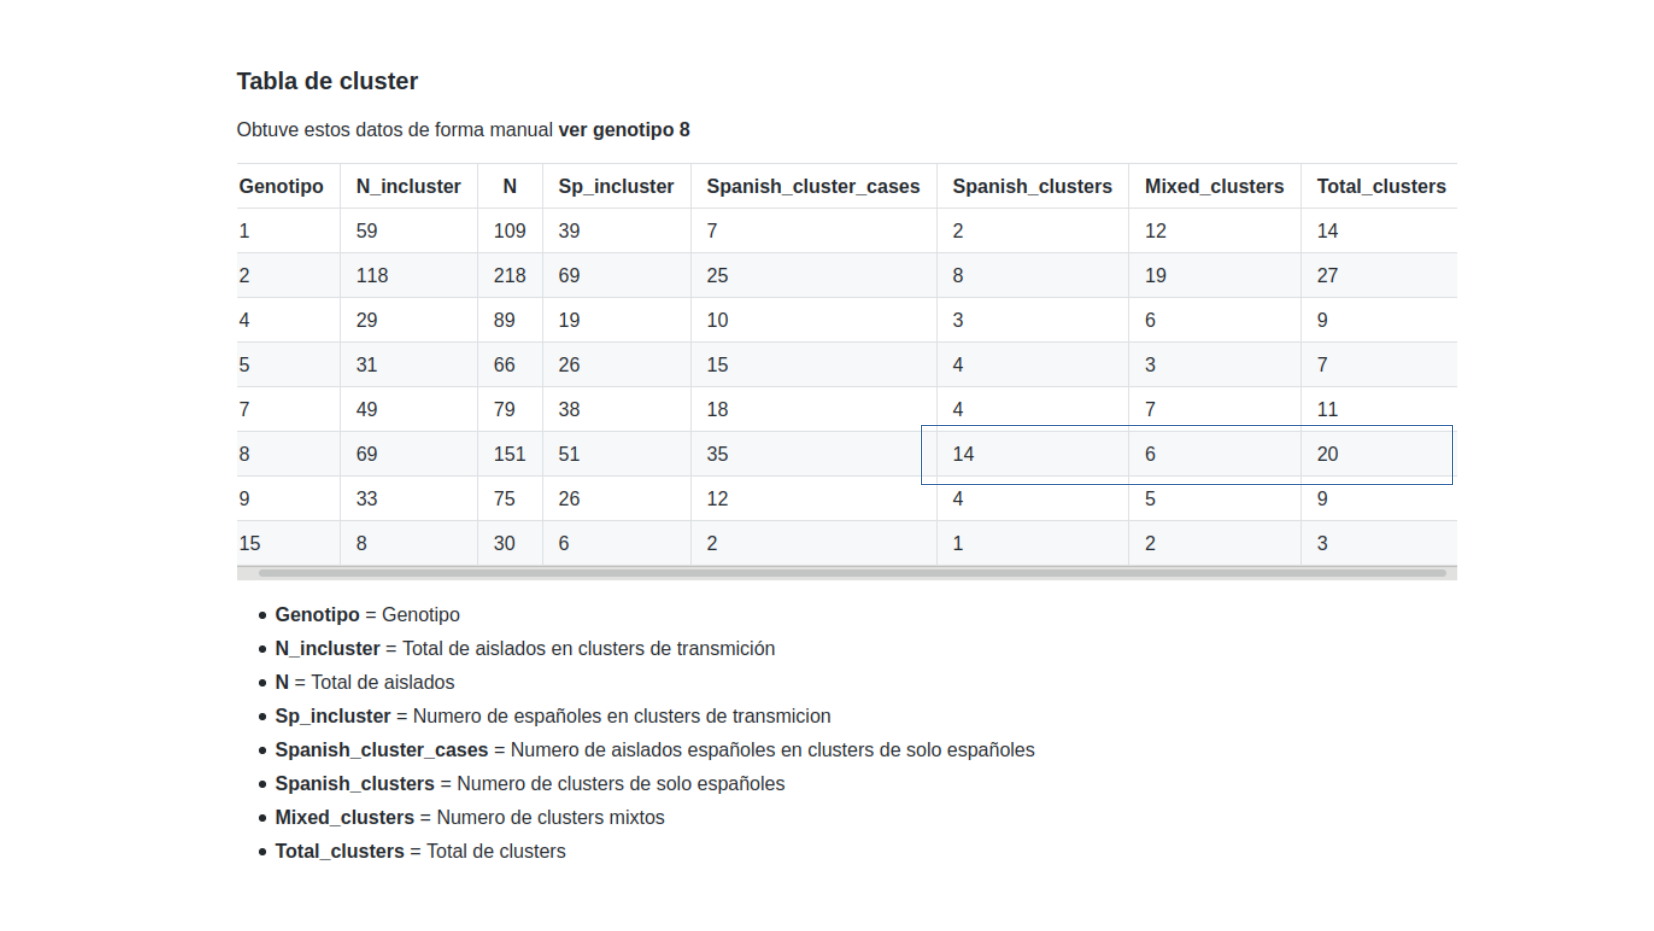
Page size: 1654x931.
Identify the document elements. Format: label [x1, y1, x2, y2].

picture [224, 58, 1473, 870]
